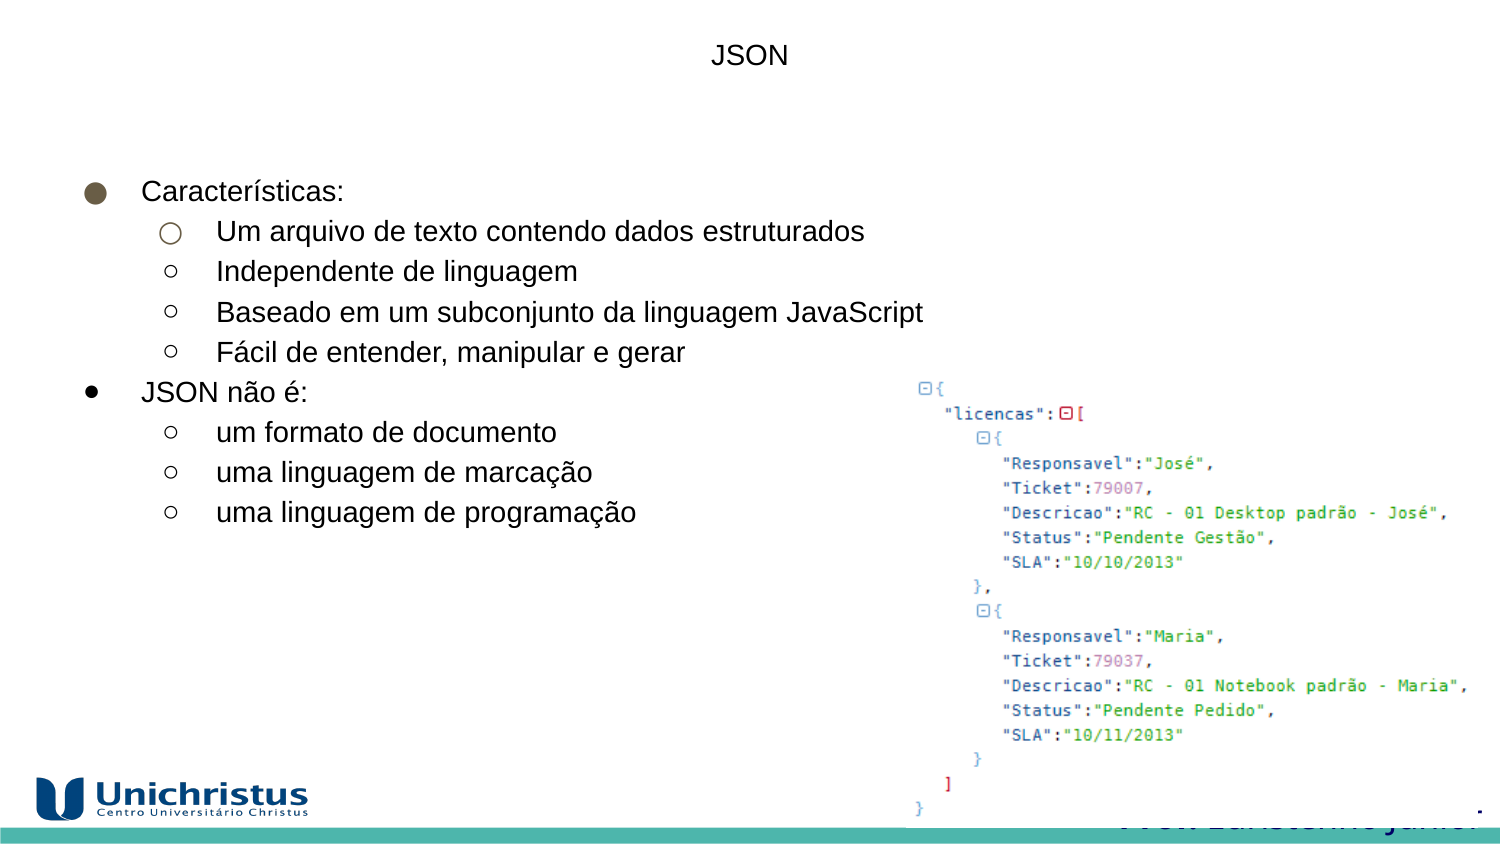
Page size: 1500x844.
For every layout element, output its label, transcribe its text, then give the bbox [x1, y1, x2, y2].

picture [32, 775, 312, 822]
list Características: Um arquivo de texto contendo dados estruturados Independente de linguagem Baseado em um subconjunto da linguagem JavaScript Fácil de entender, manipular e gerar JSON não é: um formato de documento uma linguagem de marcação uma linguagem de programação [51, 152, 1449, 750]
title JSON [51, 20, 1449, 137]
picture [906, 369, 1478, 828]
